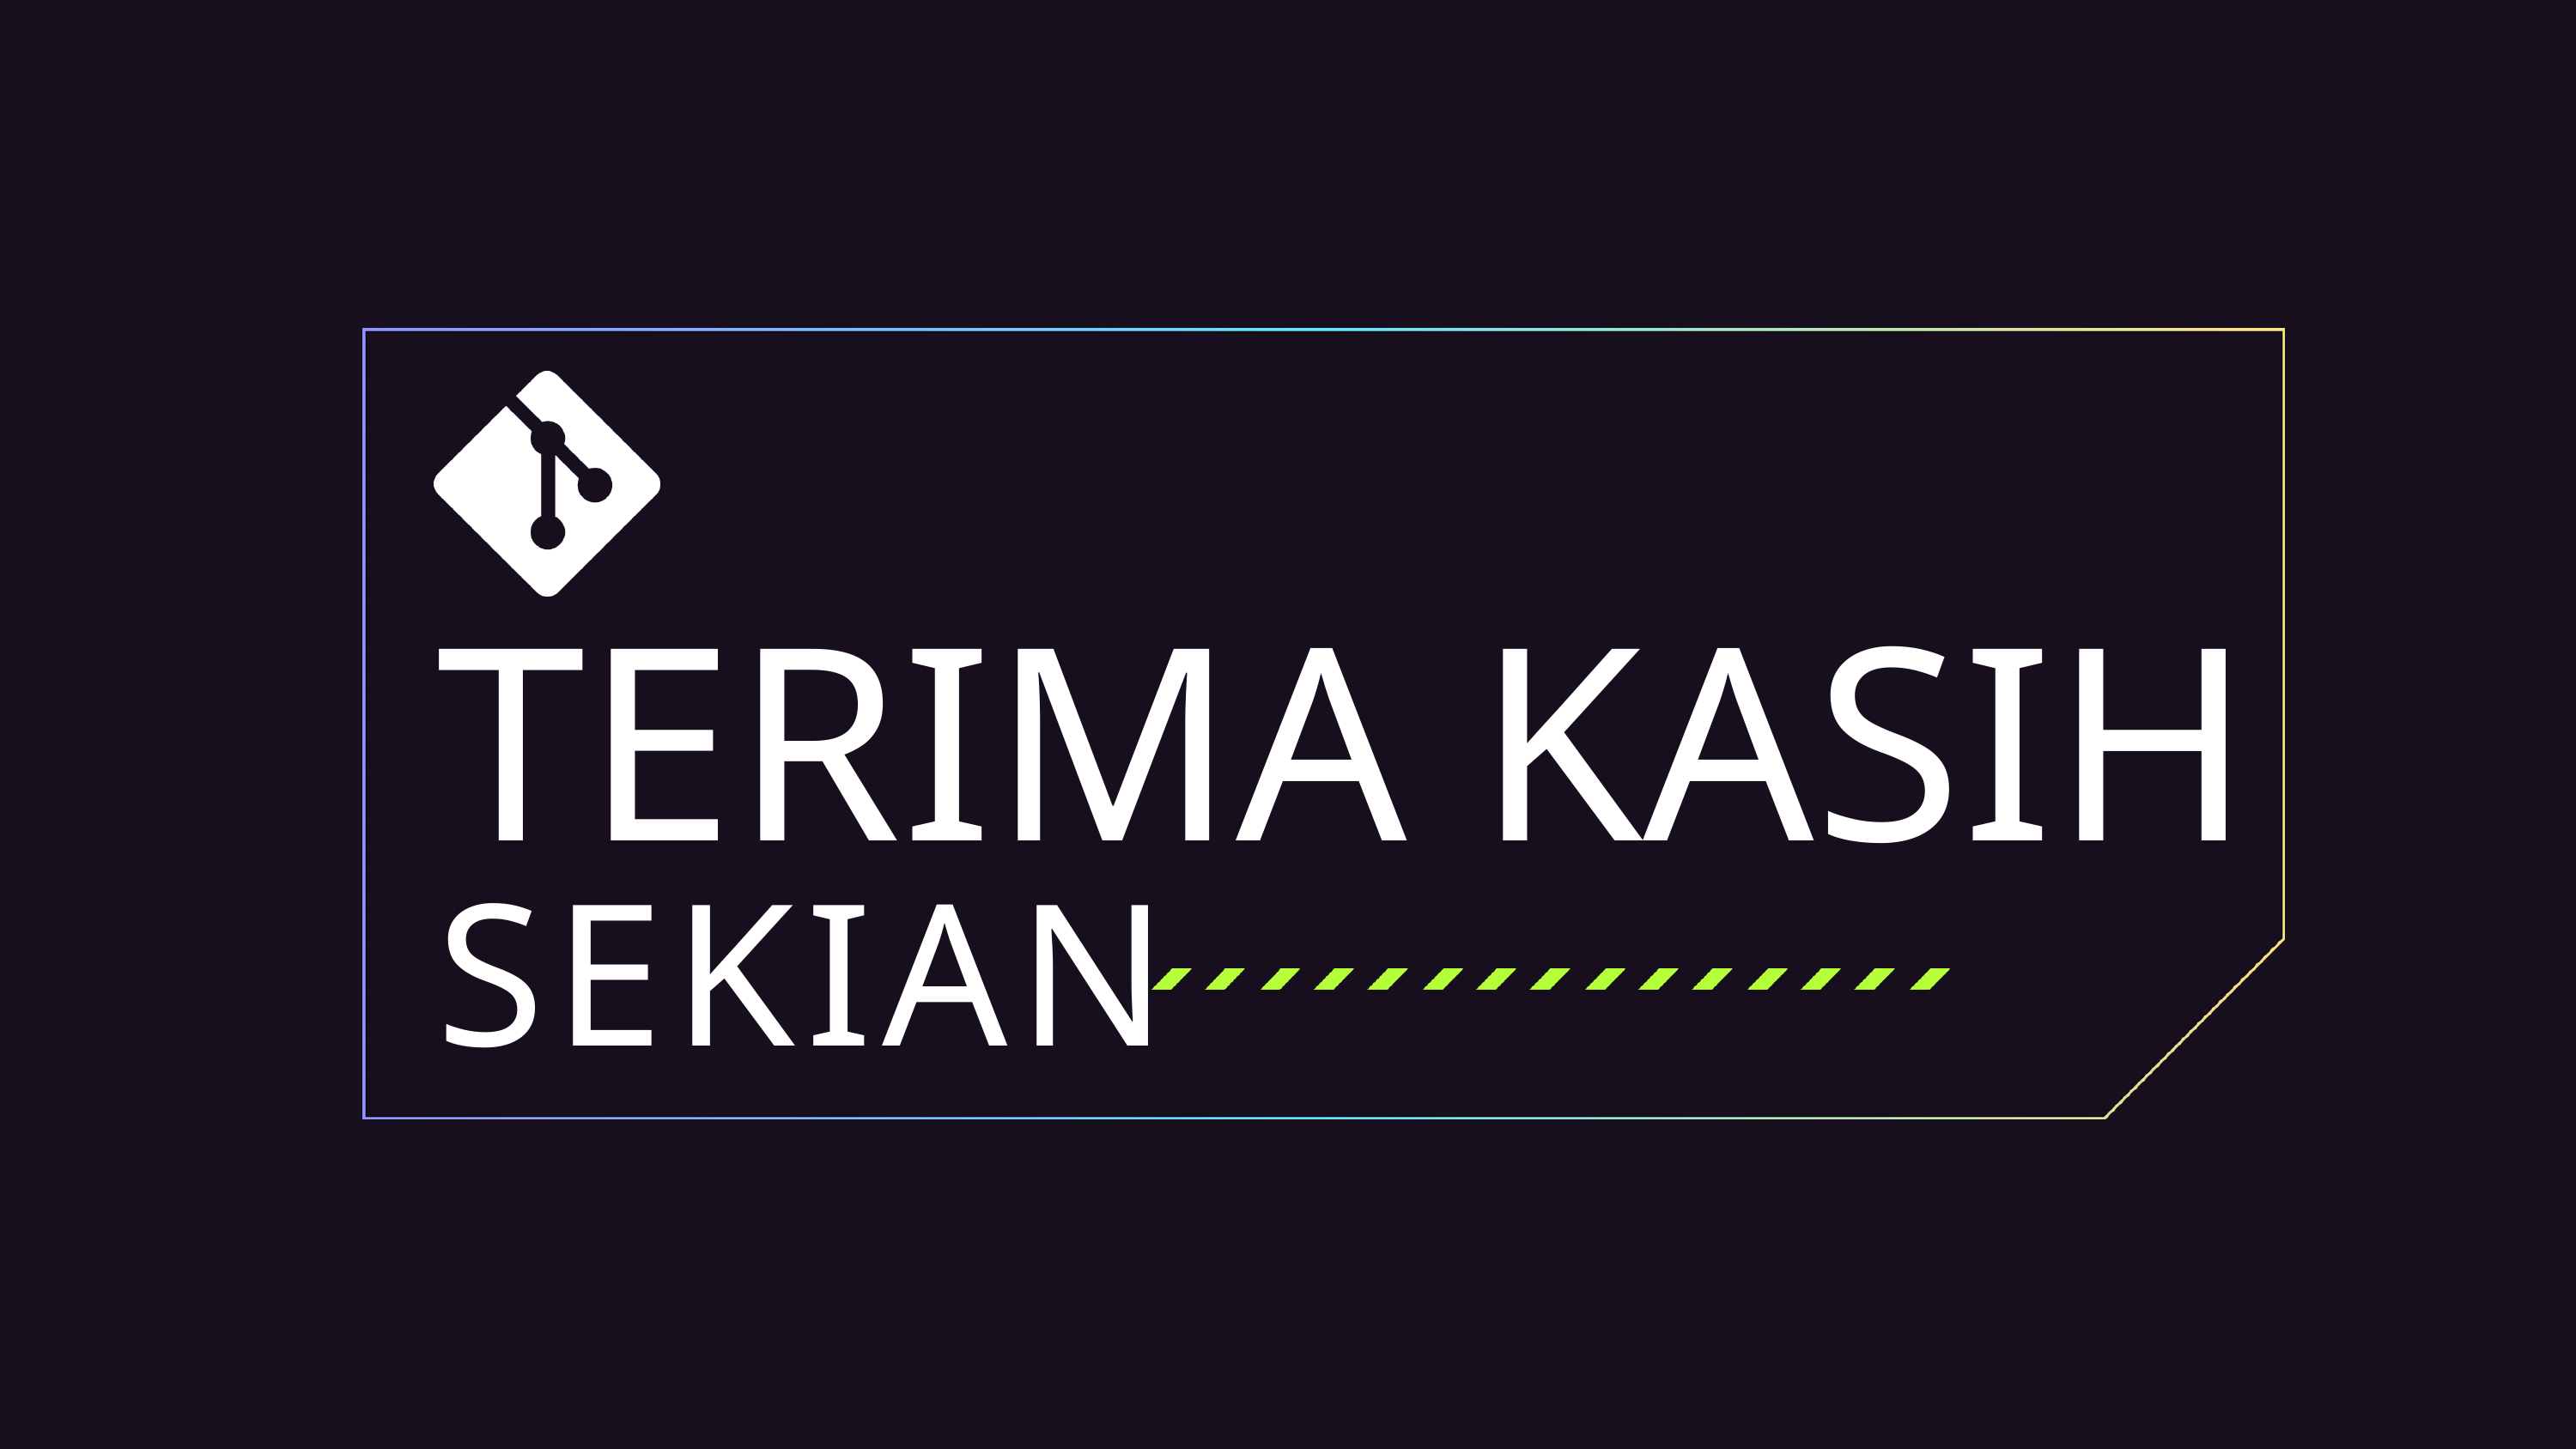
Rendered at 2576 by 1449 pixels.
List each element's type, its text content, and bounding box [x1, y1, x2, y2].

text_box SEKIAN [423, 828, 1063, 1078]
picture [362, 328, 2285, 1119]
text_box TERIMA KASIH [423, 547, 2248, 882]
